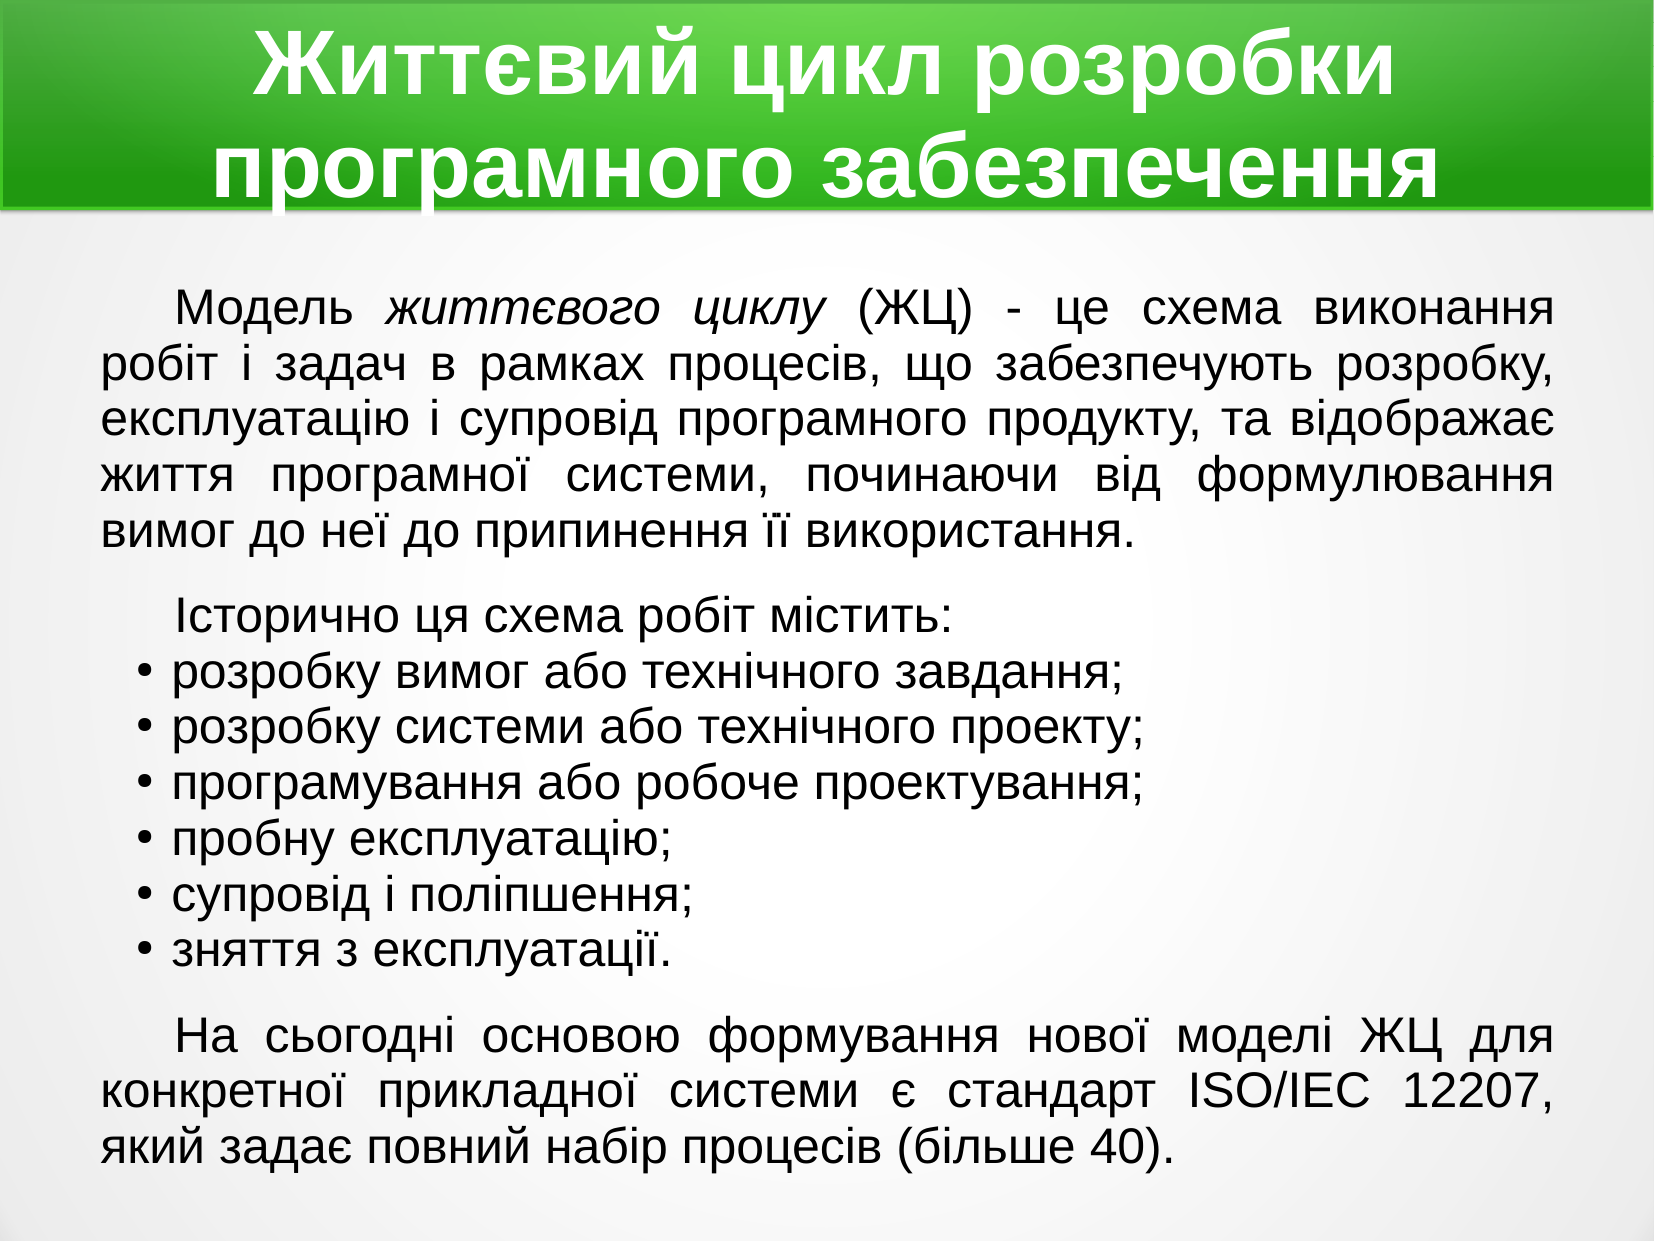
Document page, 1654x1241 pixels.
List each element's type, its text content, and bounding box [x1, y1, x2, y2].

subtitle Модель життєвого циклу (ЖЦ) - це схема виконання робіт і задач в рамках процесів, що забезпечують розробку, експлуатацію і супровід програмного продукту, та відображає життя програмної системи, починаючи від формулювання вимог до неї до припинення її використання. Історично ця схема робіт містить: розробку вимог або технічного завдання; розробку системи або технічного проекту; програмування або робоче проектування; пробну експлуатацію; супровід і поліпшення; зняття з експлуатації. На сьогодні основою формування нової моделі ЖЦ для конкретної прикладної системи є стандарт ISO/IEC 12207, який задає повний набір процесів (більше 40). [100, 278, 1556, 1175]
title Життєвий цикл розробки програмного забезпечення [82, 0, 1571, 251]
